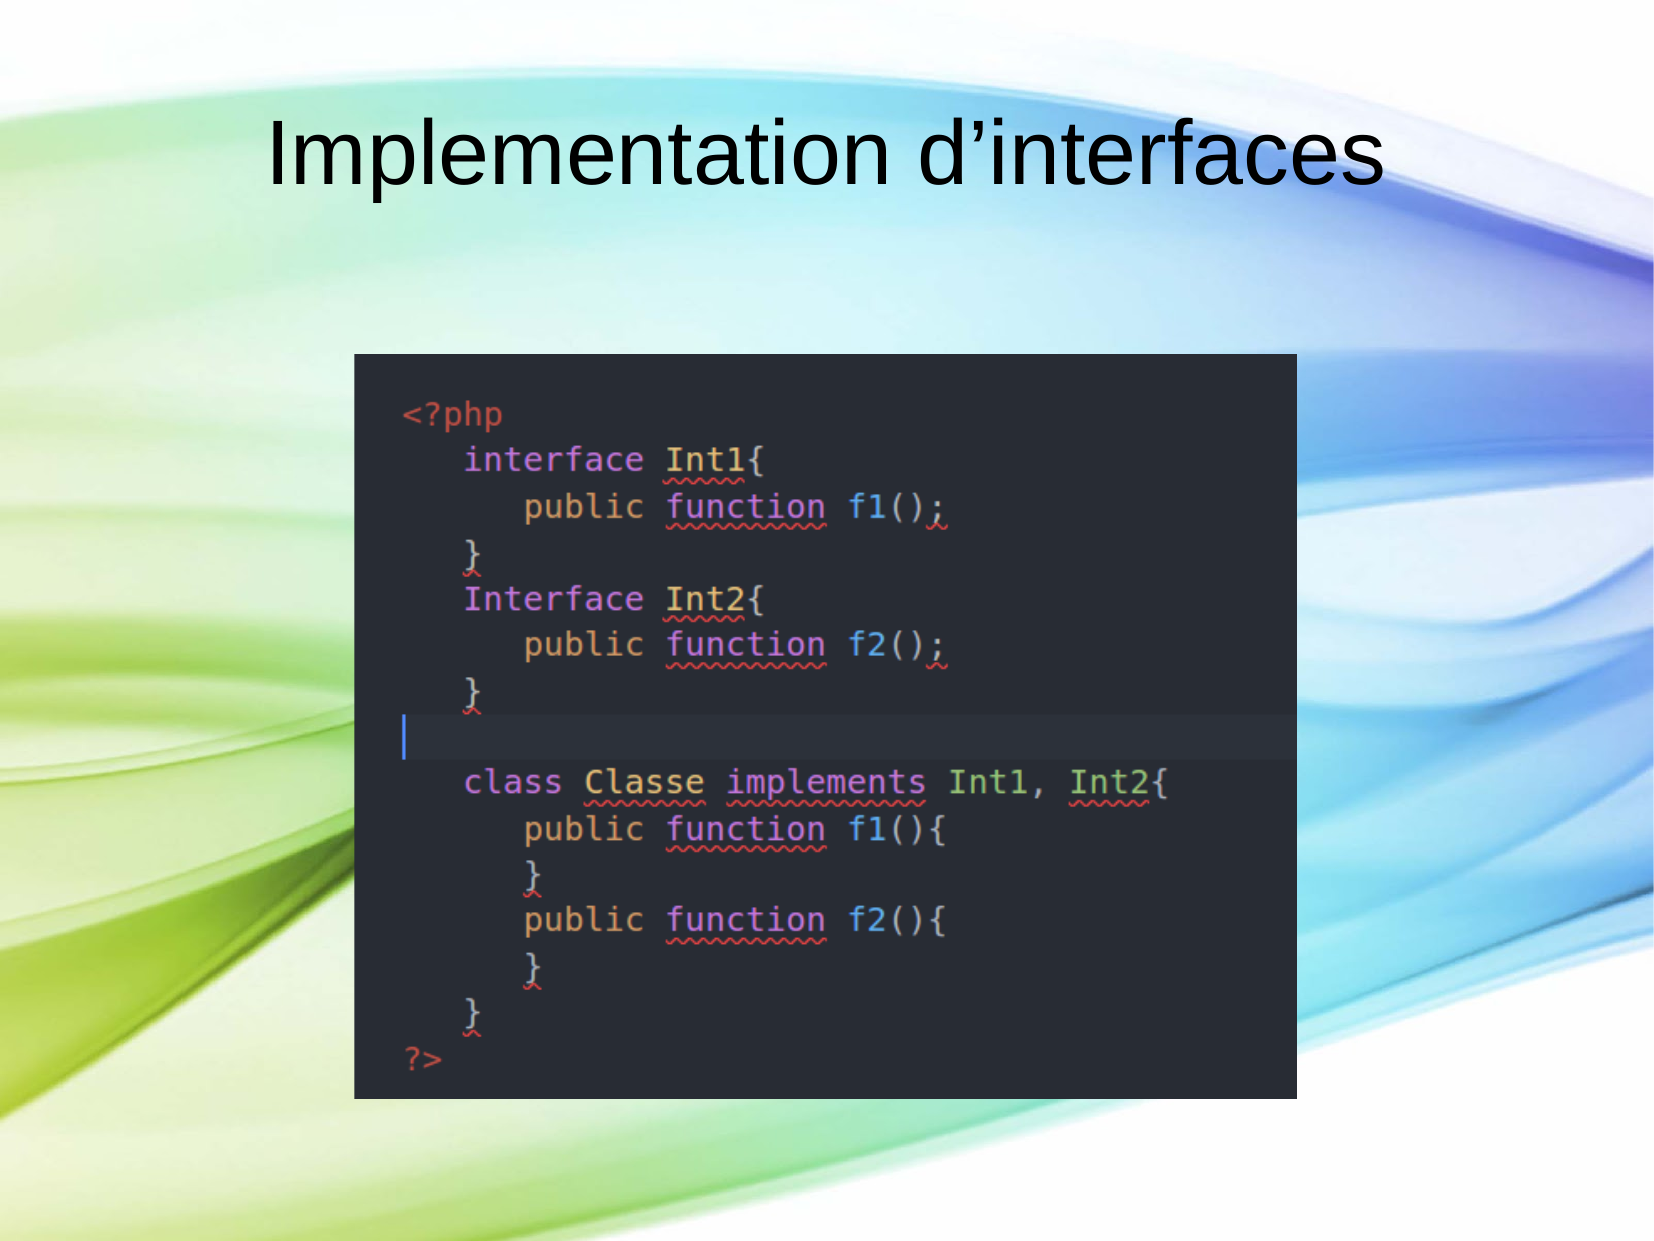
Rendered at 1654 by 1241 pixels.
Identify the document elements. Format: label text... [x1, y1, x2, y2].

picture [0, 0, 1654, 1241]
title Implementation d’interfaces [82, 49, 1571, 257]
